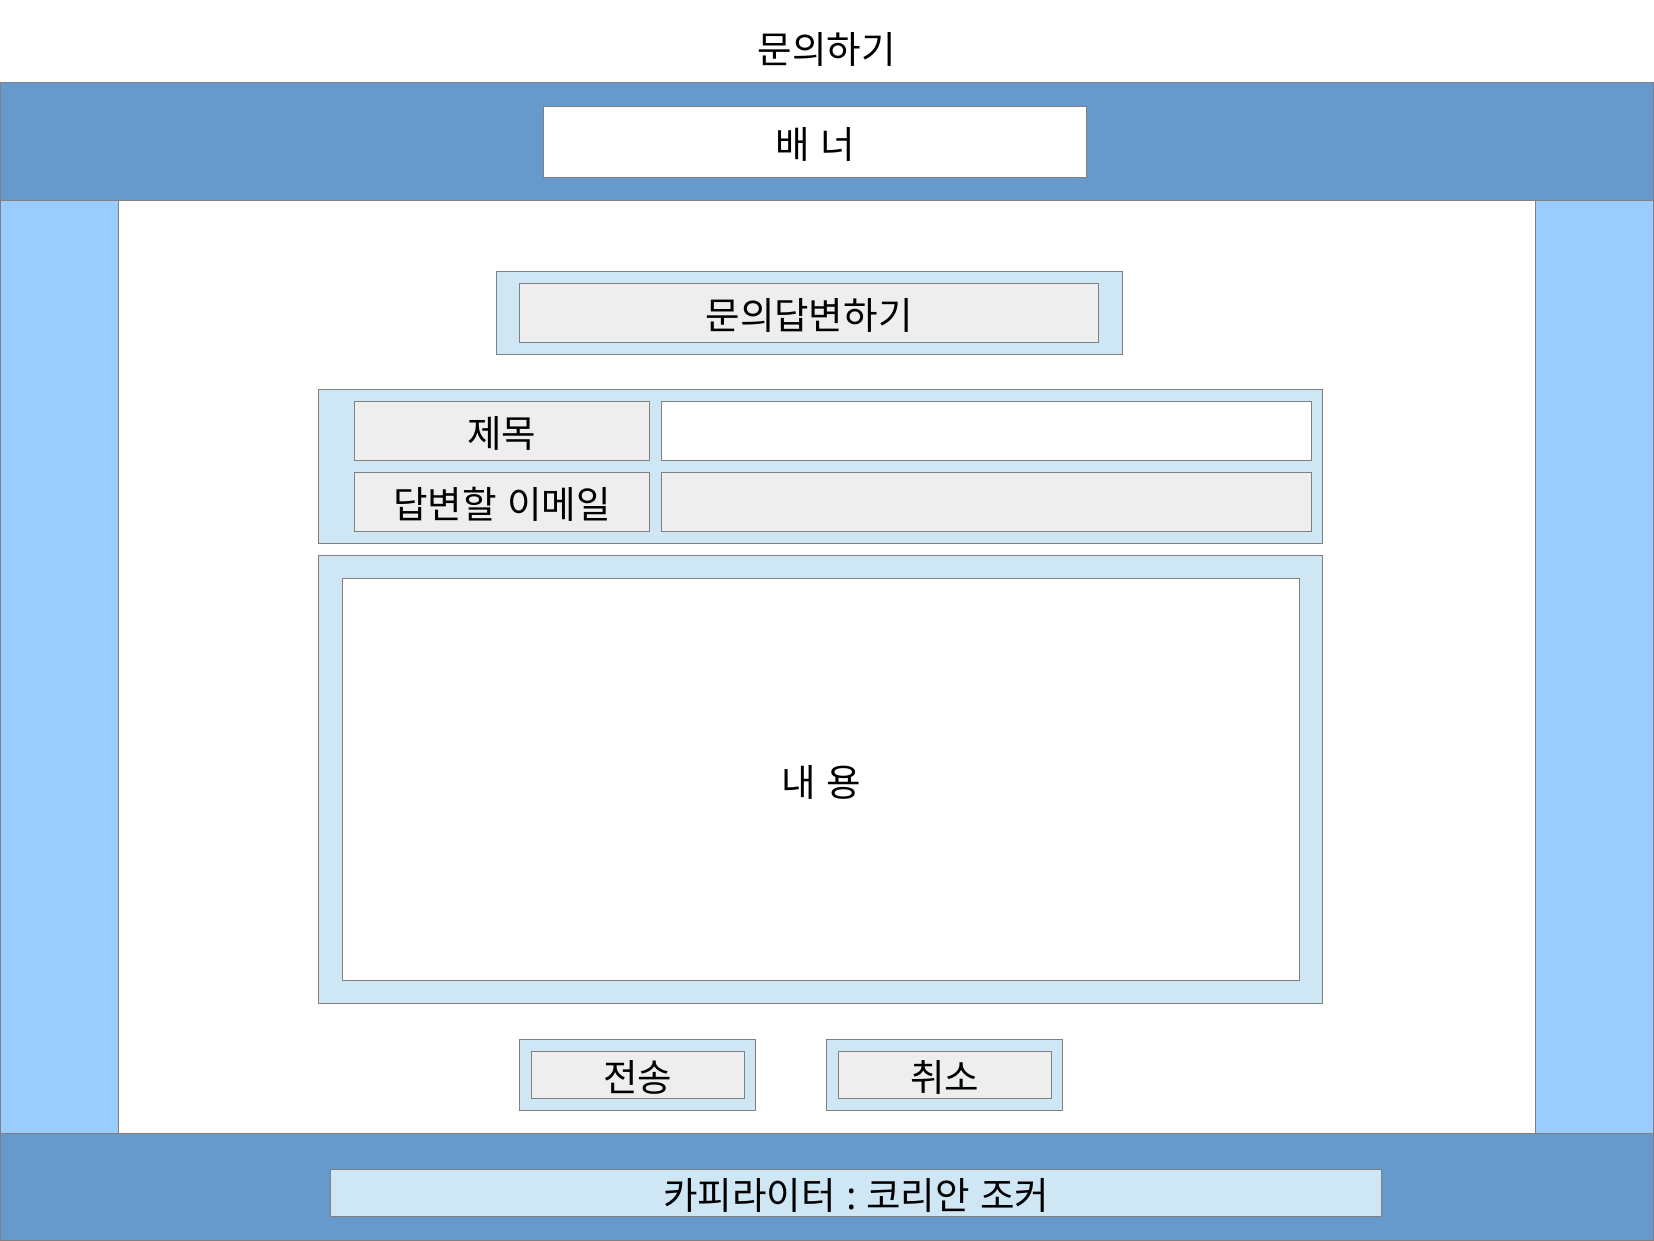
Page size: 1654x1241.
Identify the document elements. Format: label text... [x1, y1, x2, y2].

text_box 문의답변하기 [519, 283, 1099, 343]
text_box 전송 [531, 1051, 745, 1099]
text_box 배 너 [543, 106, 1087, 178]
text_box 문의하기 [602, 13, 1052, 71]
text_box 내 용 [342, 578, 1300, 981]
text_box [0, 82, 1654, 1241]
text_box 취소 [838, 1051, 1052, 1099]
text_box 카피라이터 : 코리안 조커 [330, 1169, 1382, 1217]
text_box 제목 [354, 401, 650, 461]
text_box 답변할 이메일 [354, 472, 650, 532]
